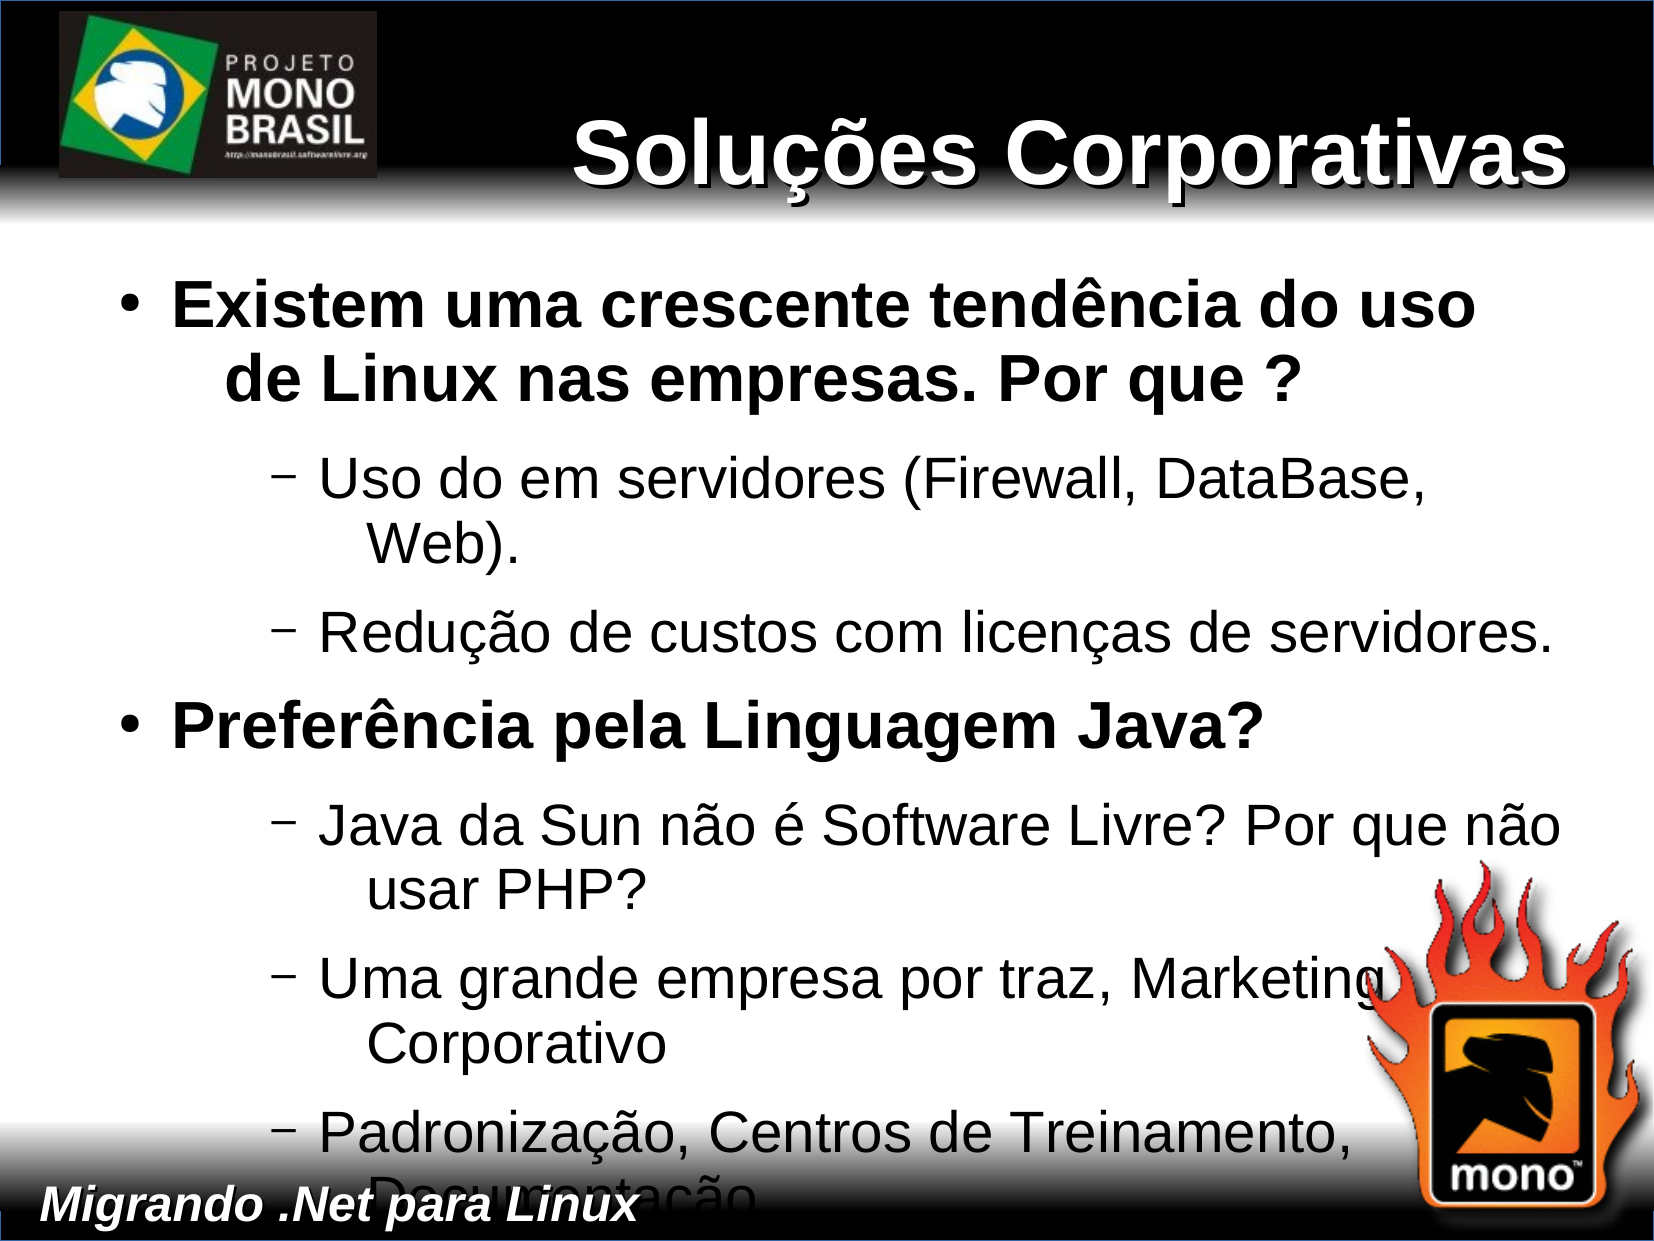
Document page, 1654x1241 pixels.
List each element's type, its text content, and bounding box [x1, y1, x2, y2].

title Soluções Corporativas [82, 49, 1571, 257]
text_box Migrando .Net para Linux [24, 1169, 547, 1241]
picture [59, 11, 377, 178]
list Existem uma crescente tendência do uso de Linux nas empresas. Por que ? Uso do em servidores (Firewall, DataBase, Web). Redução de custos com licenças de servidores. Preferência pela Linguagem Java? Java da Sun não é Software Livre? Por que não usar PHP? Uma grande empresa por traz, Marketing Corporativo Padronização, Centros de Treinamento, Documentação [82, 266, 1571, 1086]
picture [1302, 805, 1654, 1241]
